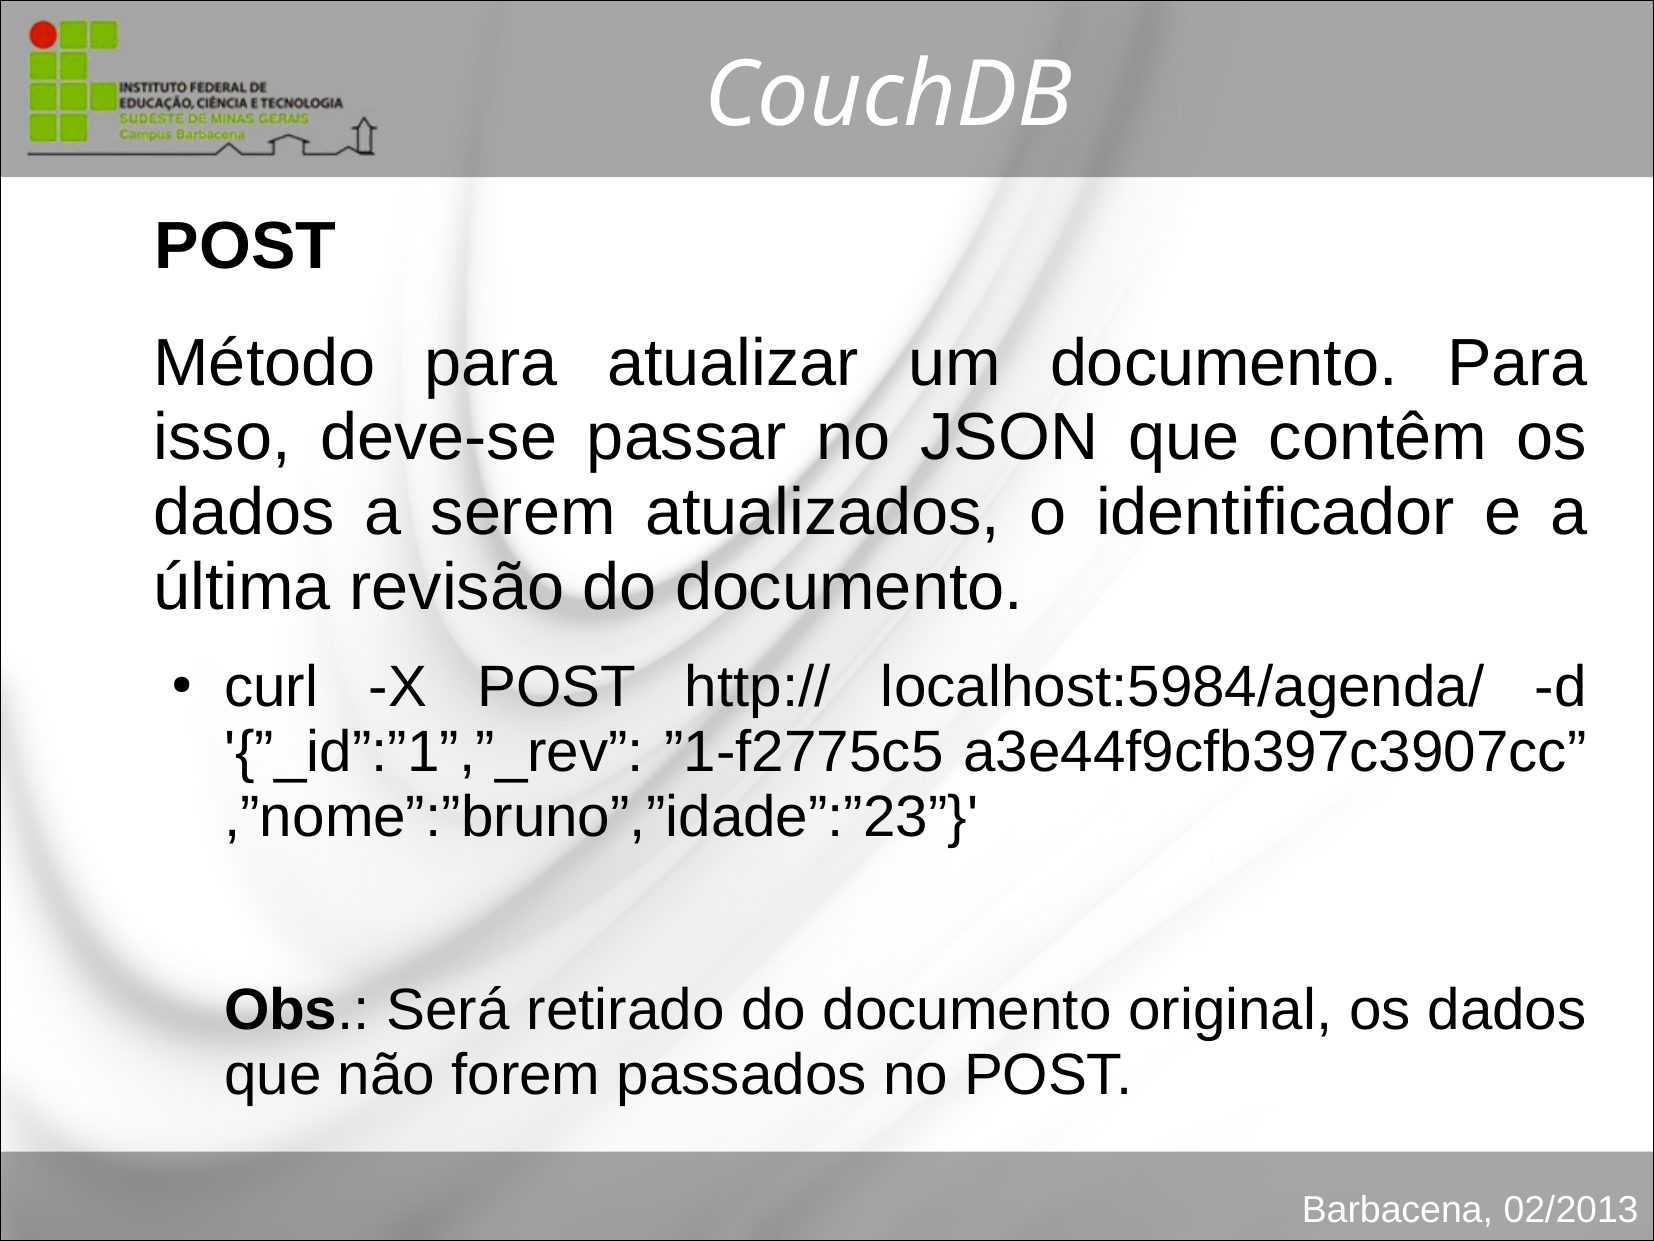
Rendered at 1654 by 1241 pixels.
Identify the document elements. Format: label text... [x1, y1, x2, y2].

picture [23, 12, 383, 166]
list Método para atualizar um documento. Para isso, deve-se passar no JSON que contêm os dados a serem atualizados, o identificador e a última revisão do documento. curl -X POST http:// localhost:5984/agenda/ -d '{”_id”:”1”,”_rev”: ”1-f2775c5 a3e44f9cfb397c3907cc” ,”nome”:”bruno”,”idade”:”23”}' Obs.: Será retirado do documento original, os dados que não forem passados no POST. [82, 324, 1589, 1107]
title CouchDB [295, 29, 1483, 151]
text_box POST [140, 200, 352, 291]
text_box Barbacena, 02/2013 [1287, 1181, 1654, 1238]
